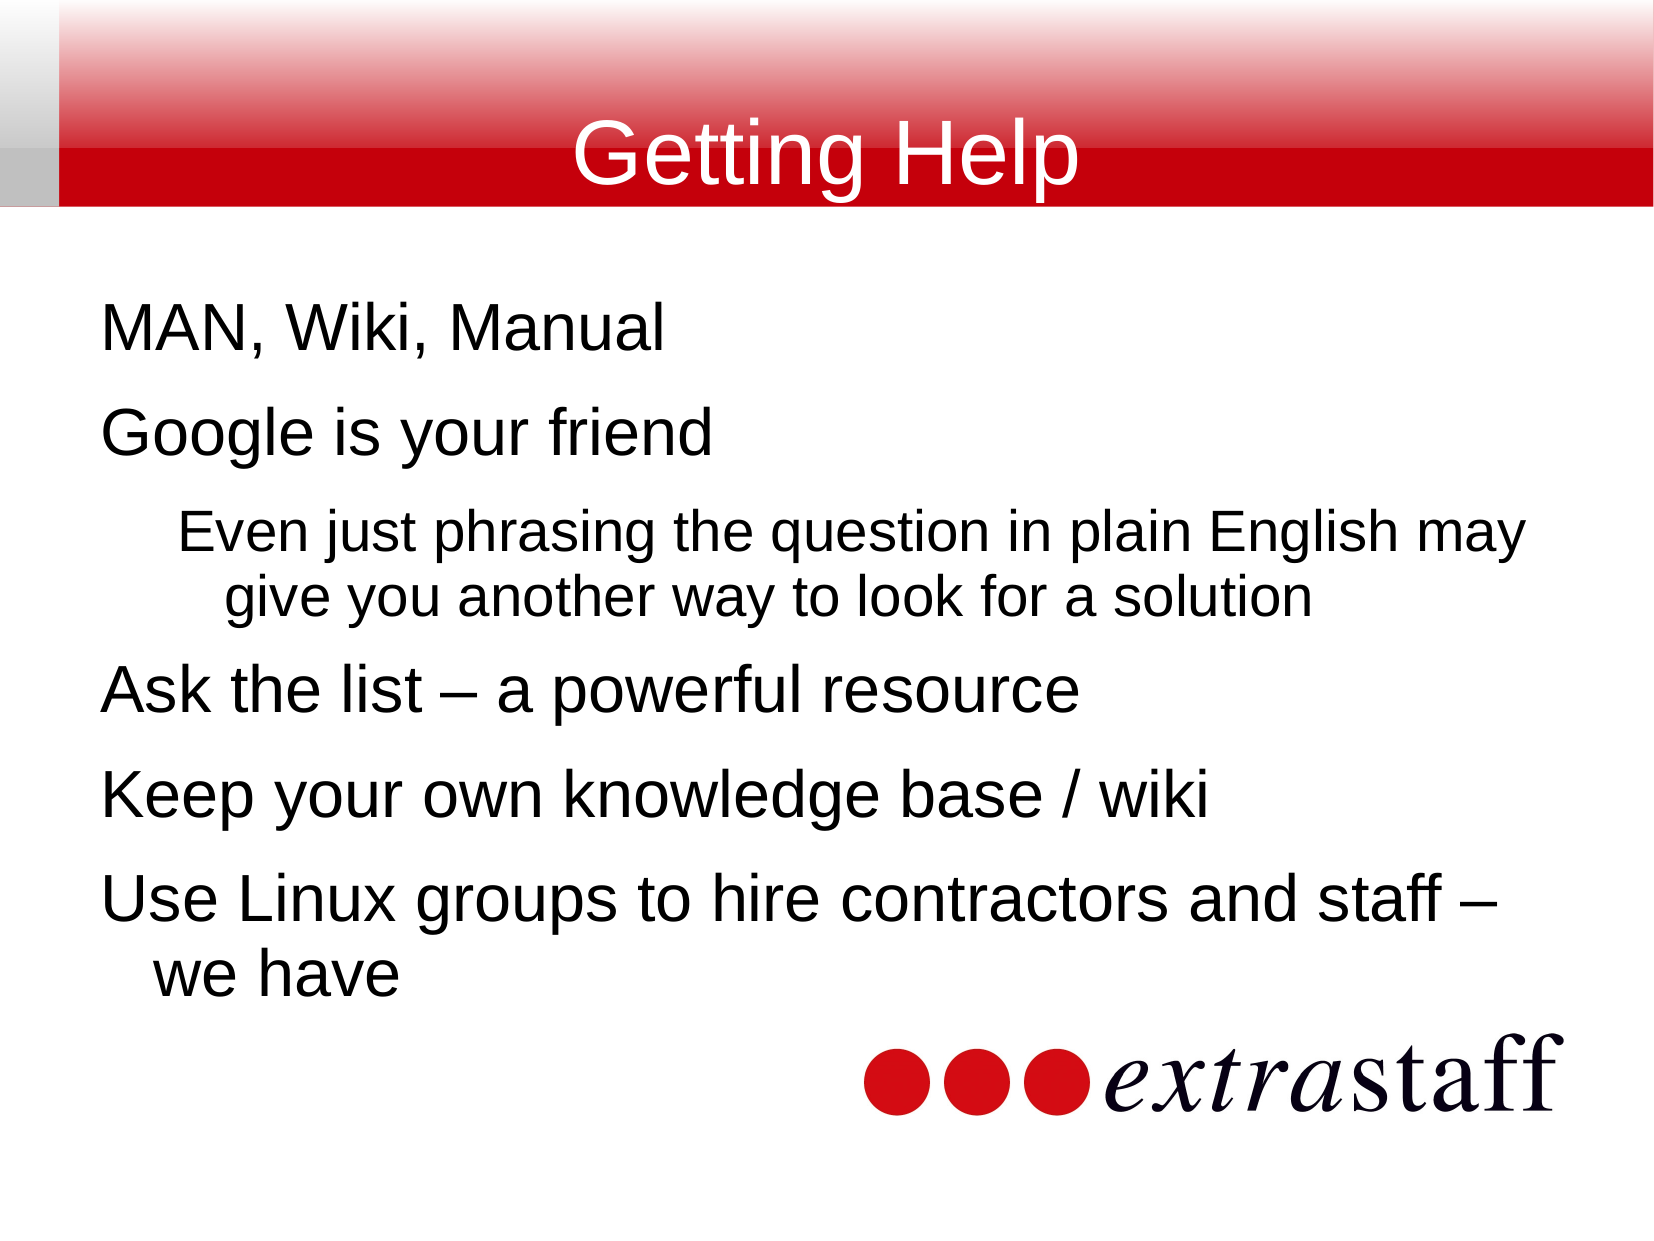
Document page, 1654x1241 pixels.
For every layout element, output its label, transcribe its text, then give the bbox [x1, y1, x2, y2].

list MAN, Wiki, Manual Google is your friend Even just phrasing the question in plain English may give you another way to look for a solution Ask the list – a powerful resource Keep your own knowledge base / wiki Use Linux groups to hire contractors and staff – we have [82, 290, 1571, 1094]
title Getting Help [82, 56, 1571, 250]
picture [863, 1094, 1565, 1116]
